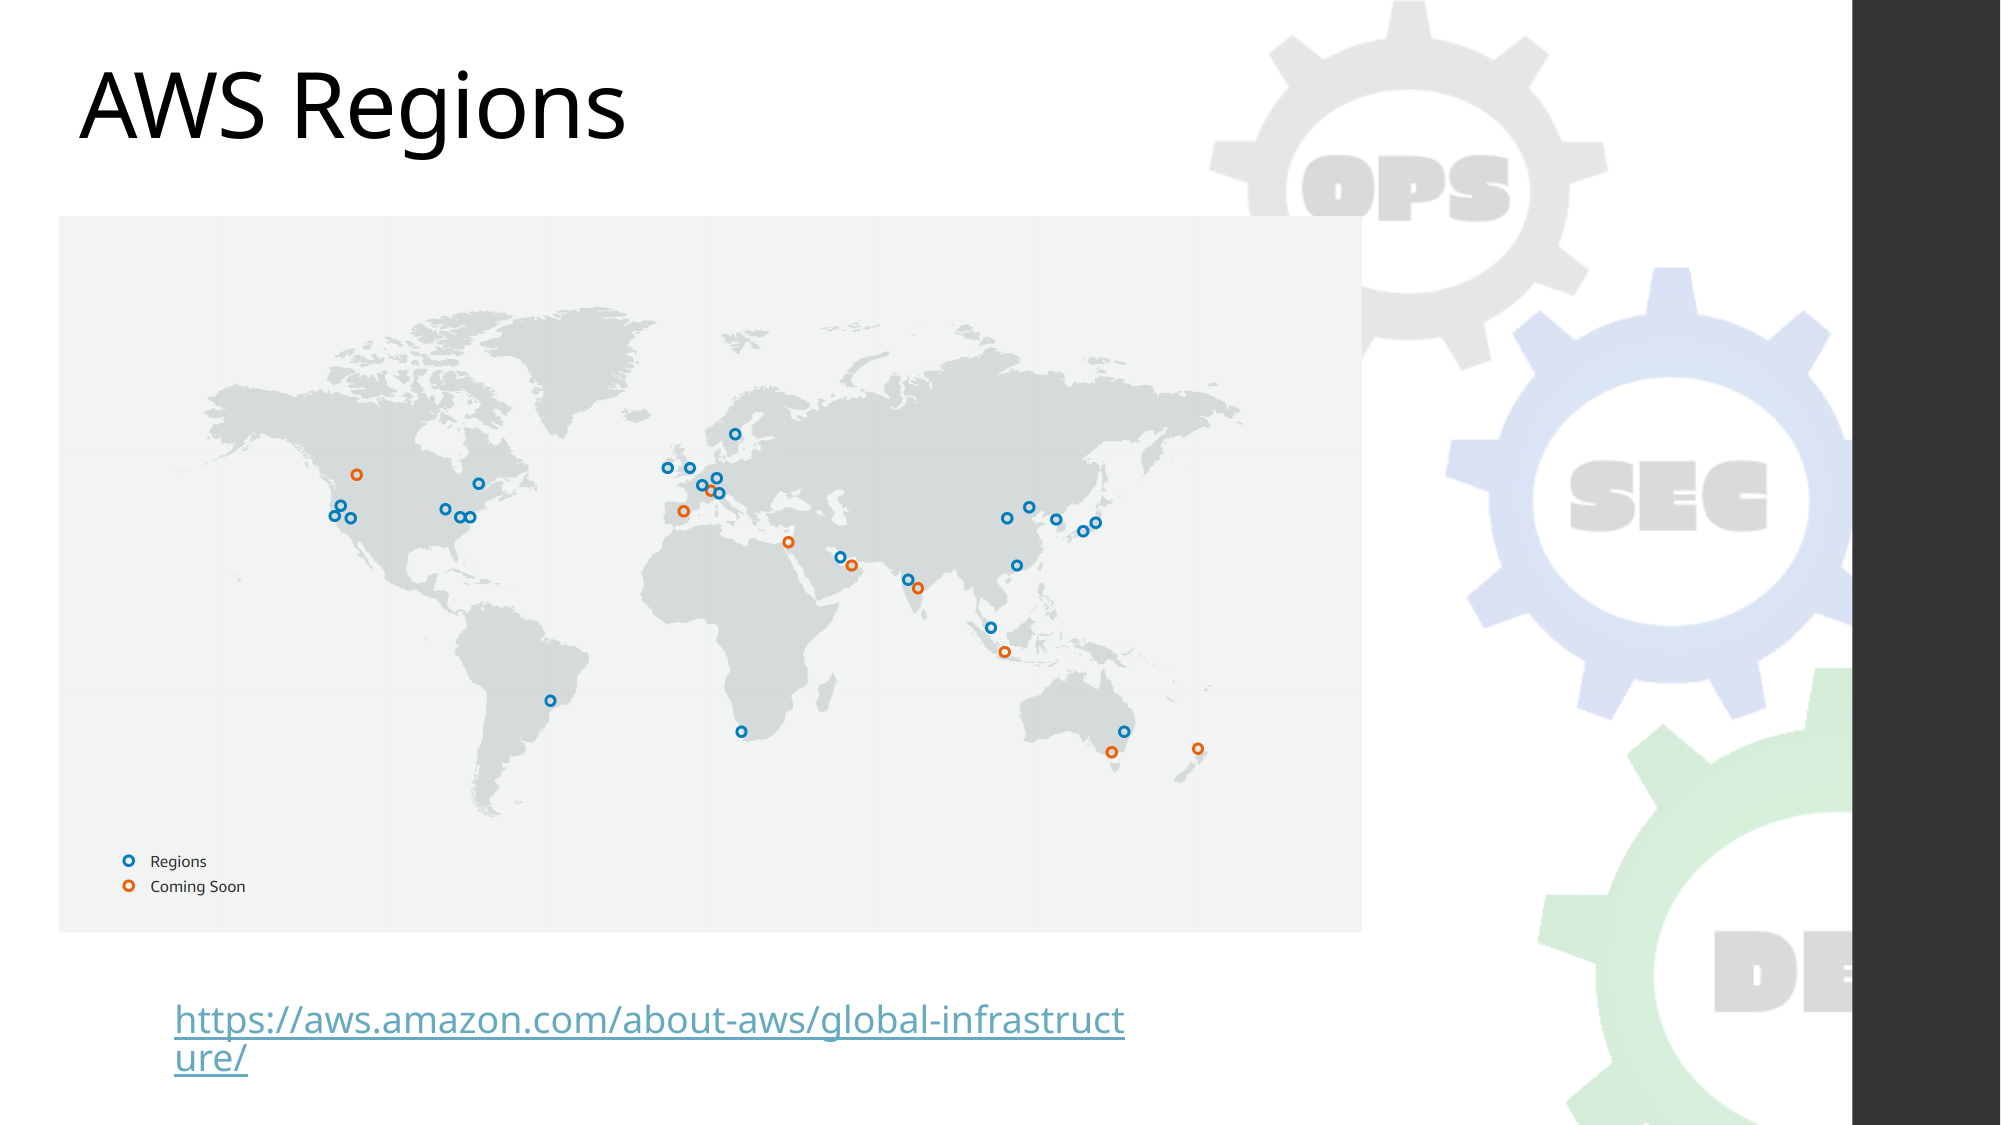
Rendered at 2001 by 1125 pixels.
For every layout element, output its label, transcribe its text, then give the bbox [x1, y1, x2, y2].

text_box https://aws.amazon.com/about-aws/global-infrastructure/ [159, 989, 1161, 1100]
picture [59, 216, 1362, 933]
title AWS Regions [64, 33, 1797, 166]
